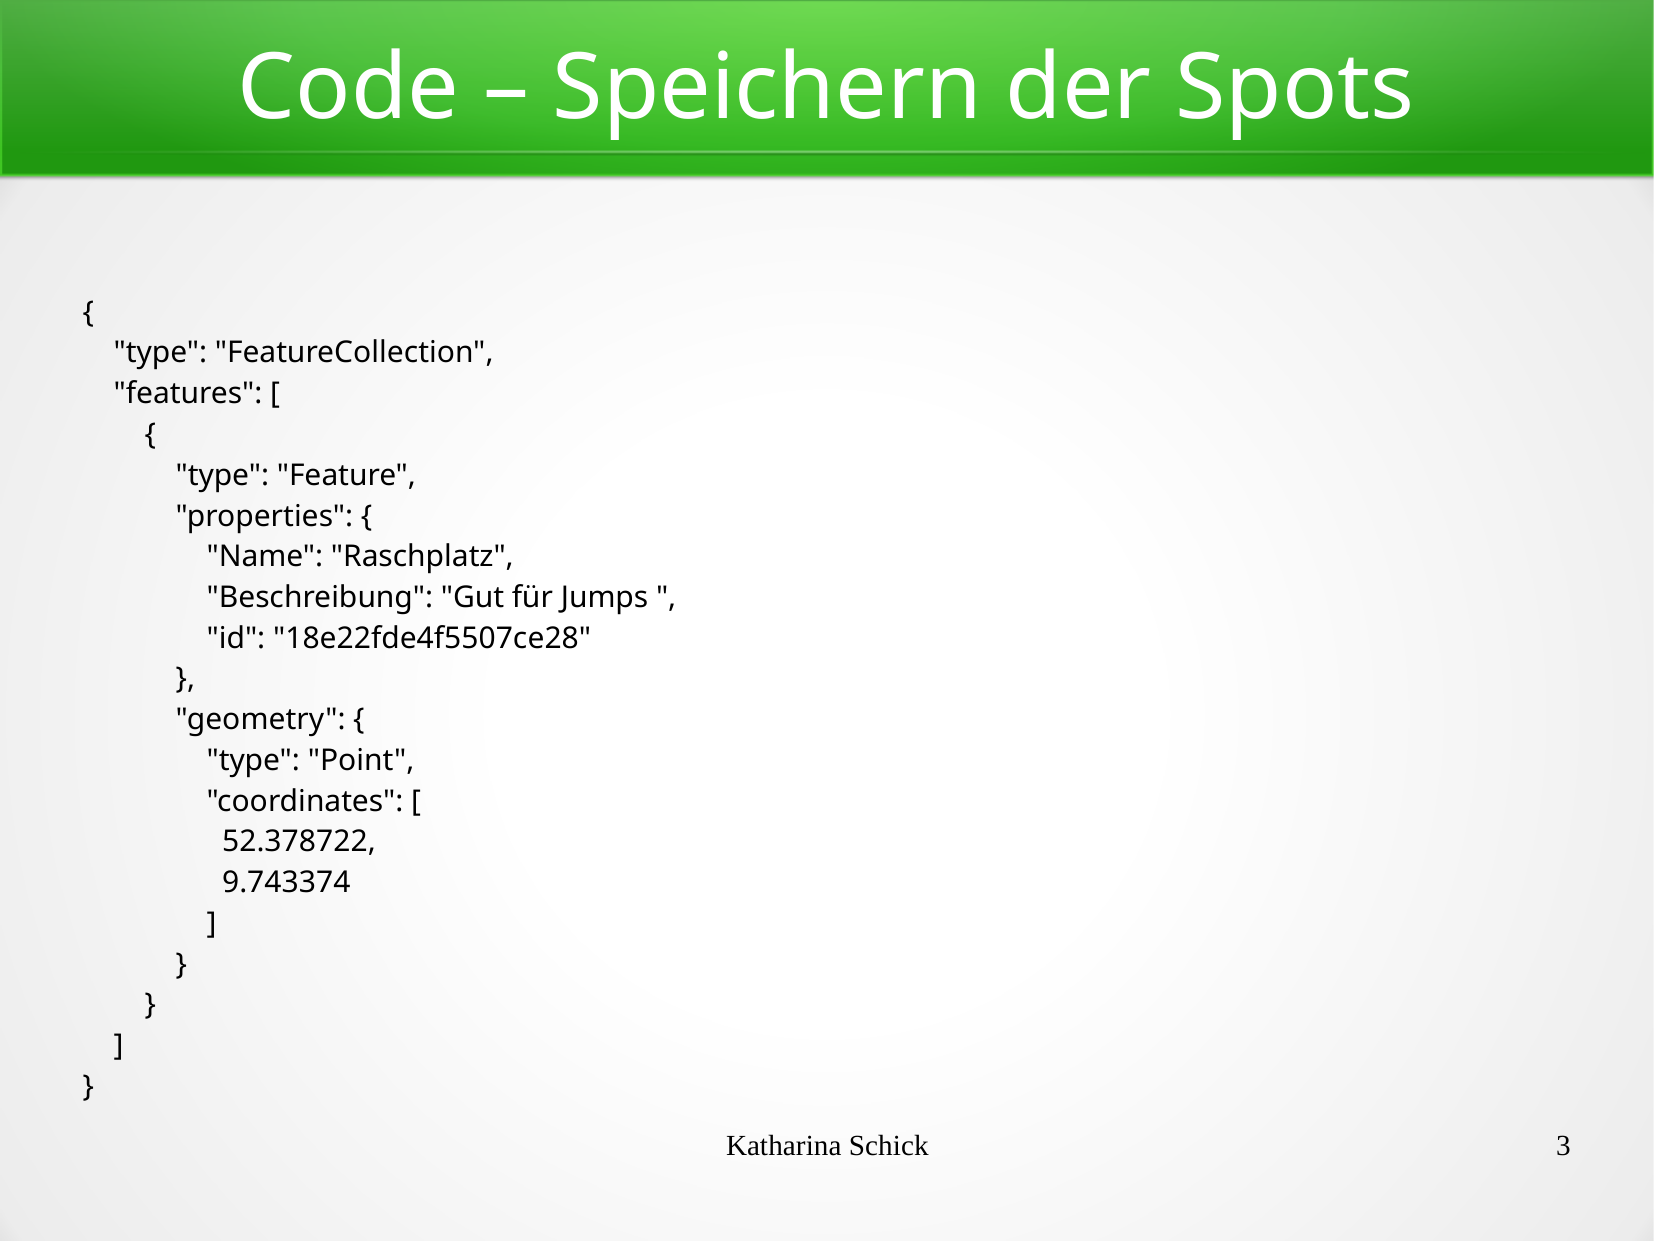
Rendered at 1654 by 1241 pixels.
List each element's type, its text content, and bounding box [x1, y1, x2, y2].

picture [0, 0, 1654, 1241]
title Code – Speichern der Spots [82, 11, 1571, 154]
list { "type": "FeatureCollection", "features": [ { "type": "Feature", "properties": { "Name": "Raschplatz", "Beschreibung": "Gut für Jumps ", "id": "18e22fde4f5507ce28" }, "geometry": { "type": "Point", "coordinates": [ 52.378722, 9.743374 ] } } ] } [82, 290, 827, 1111]
